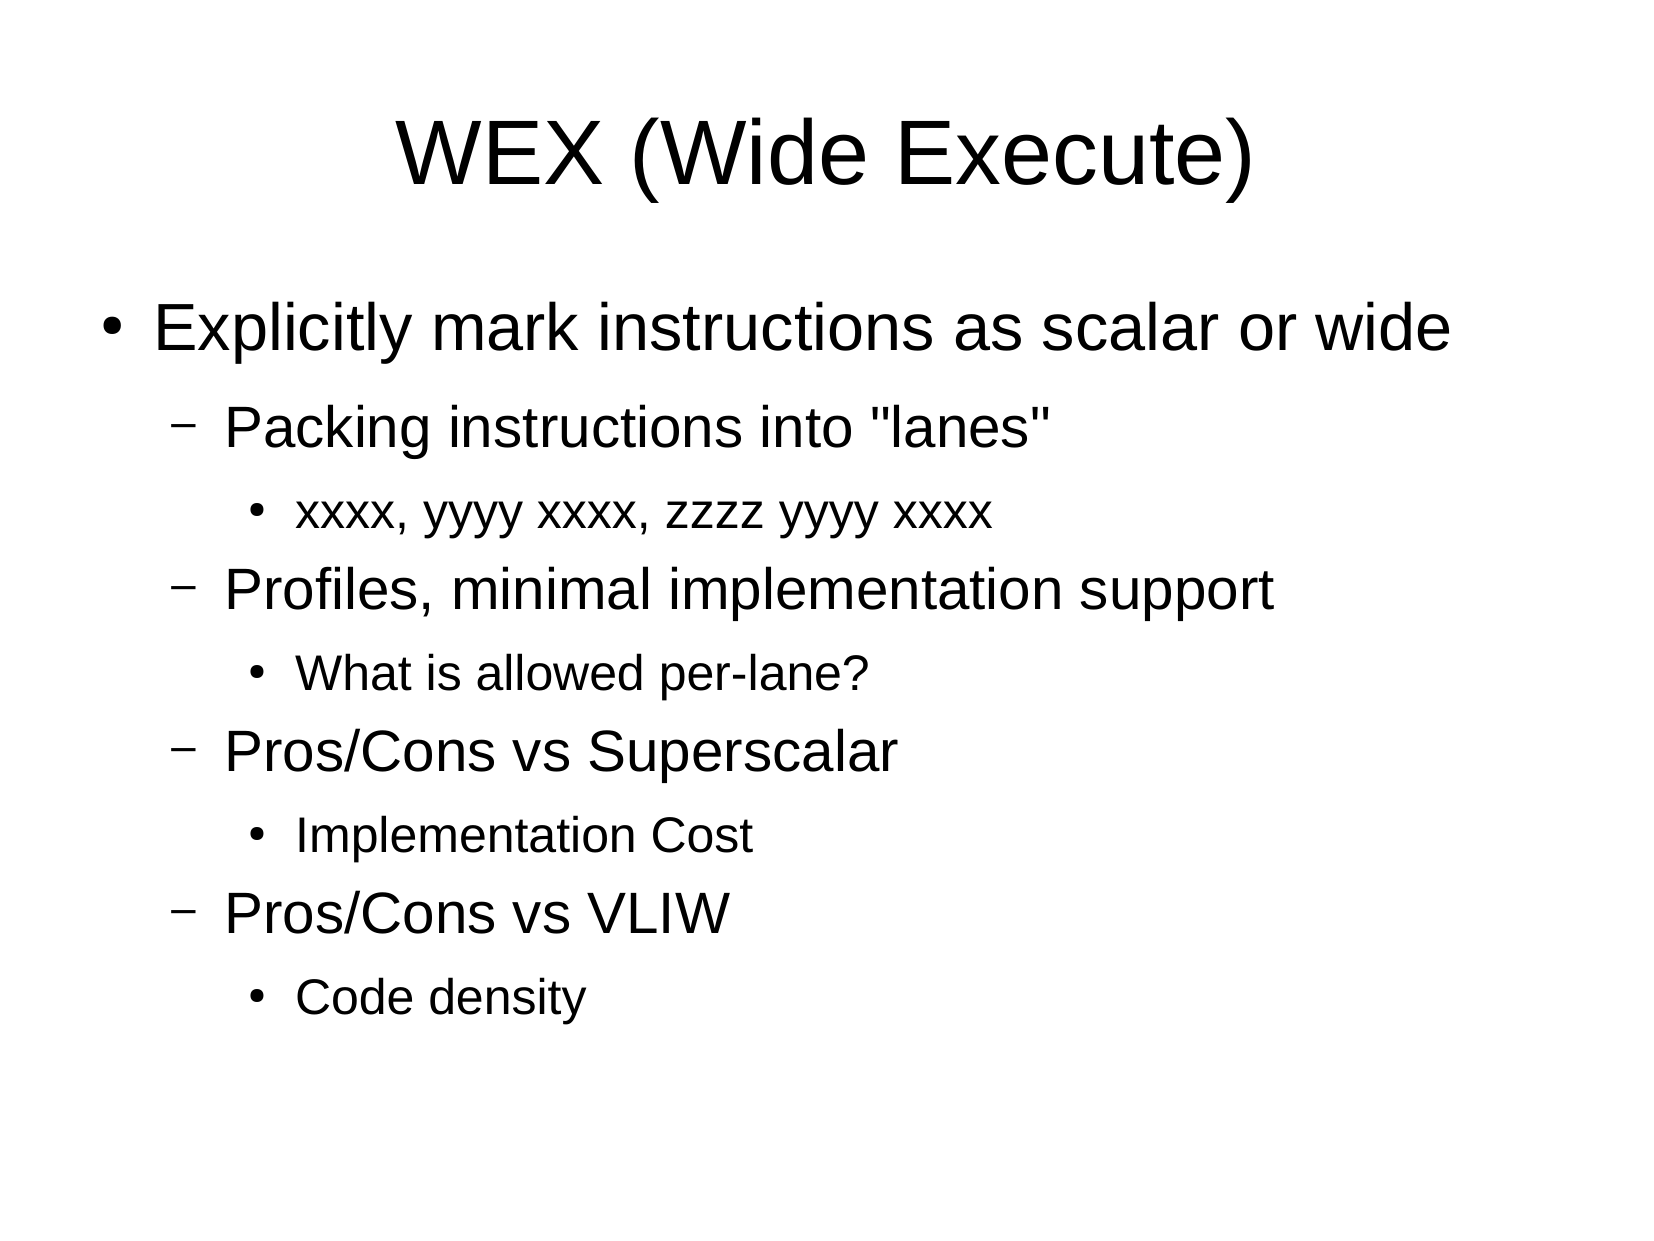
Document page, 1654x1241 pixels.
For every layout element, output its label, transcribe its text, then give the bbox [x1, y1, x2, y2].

list Explicitly mark instructions as scalar or wide Packing instructions into "lanes" xxxx, yyyy xxxx, zzzz yyyy xxxx Profiles, minimal implementation support What is allowed per-lane? Pros/Cons vs Superscalar Implementation Cost Pros/Cons vs VLIW Code density [82, 290, 1571, 1109]
title WEX (Wide Execute) [82, 49, 1571, 257]
